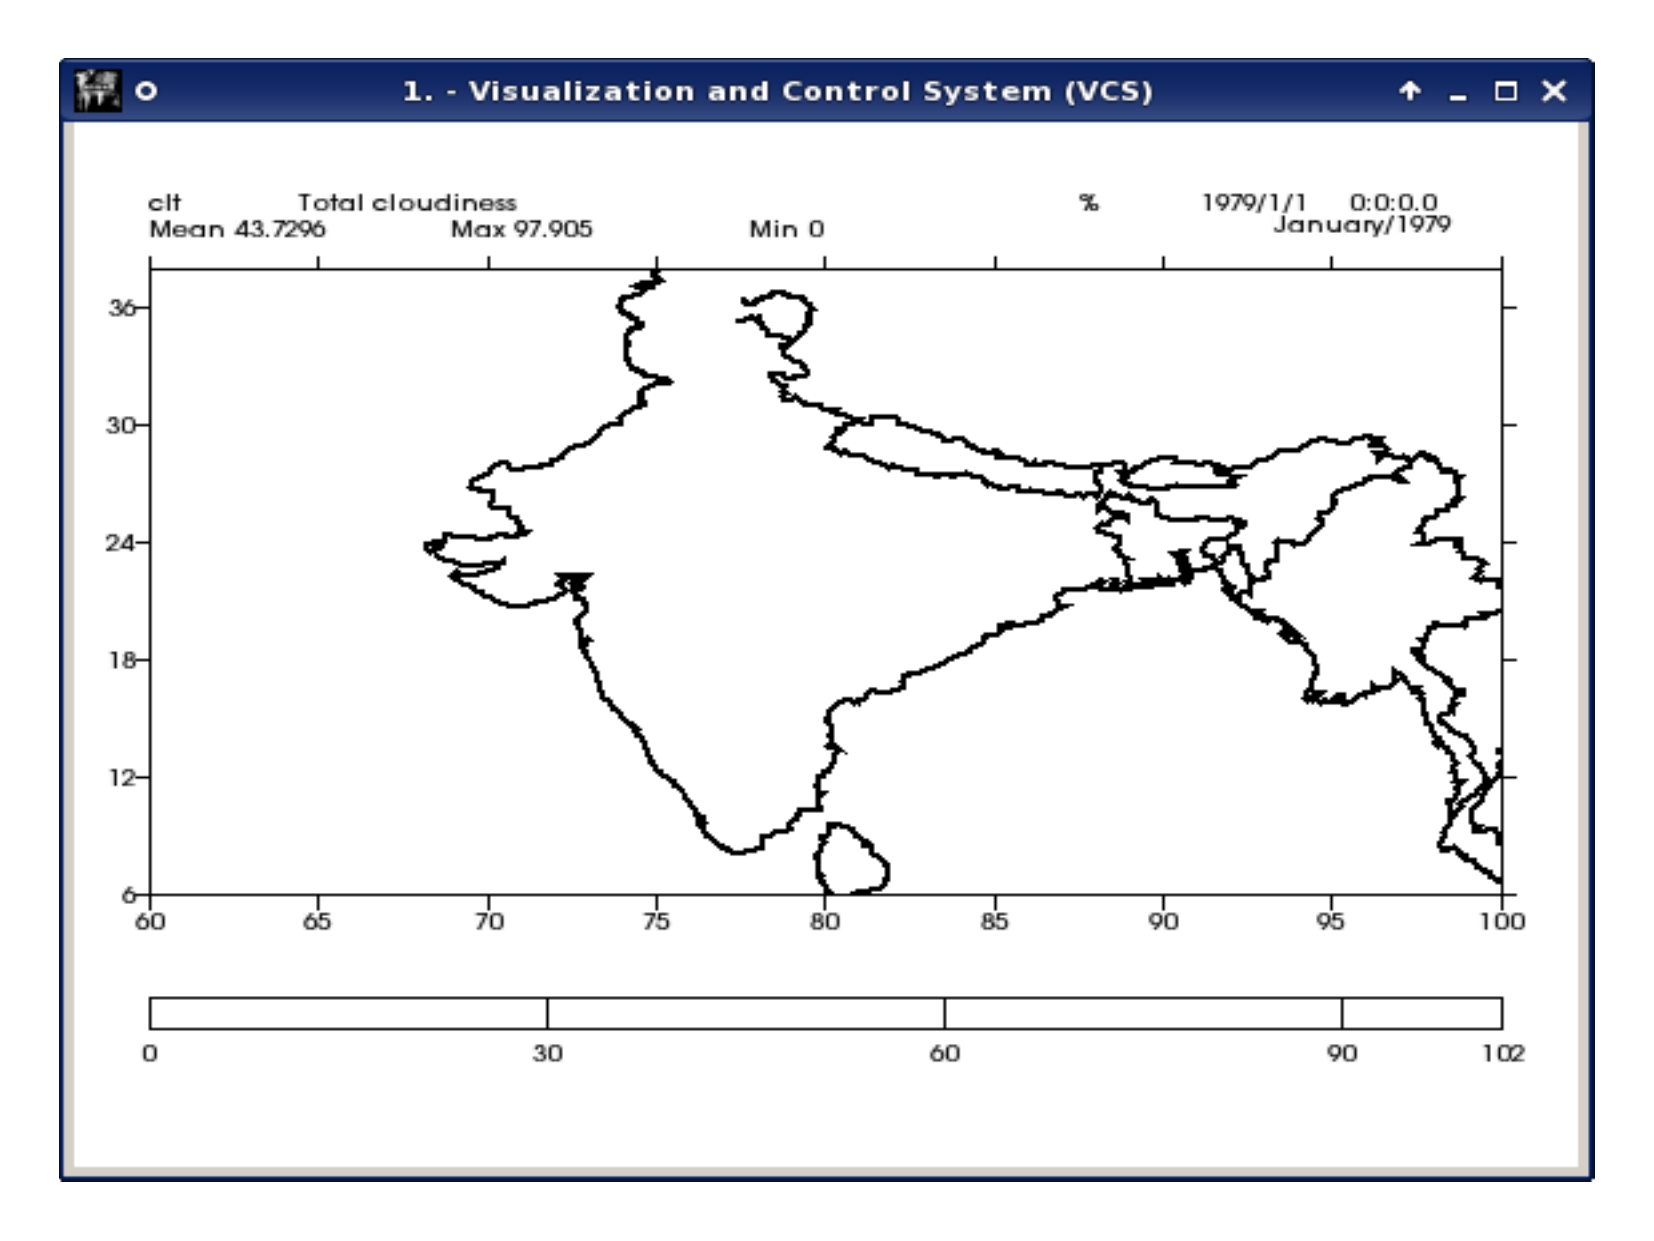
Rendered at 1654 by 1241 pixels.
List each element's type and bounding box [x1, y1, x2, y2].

picture [59, 58, 1595, 1182]
